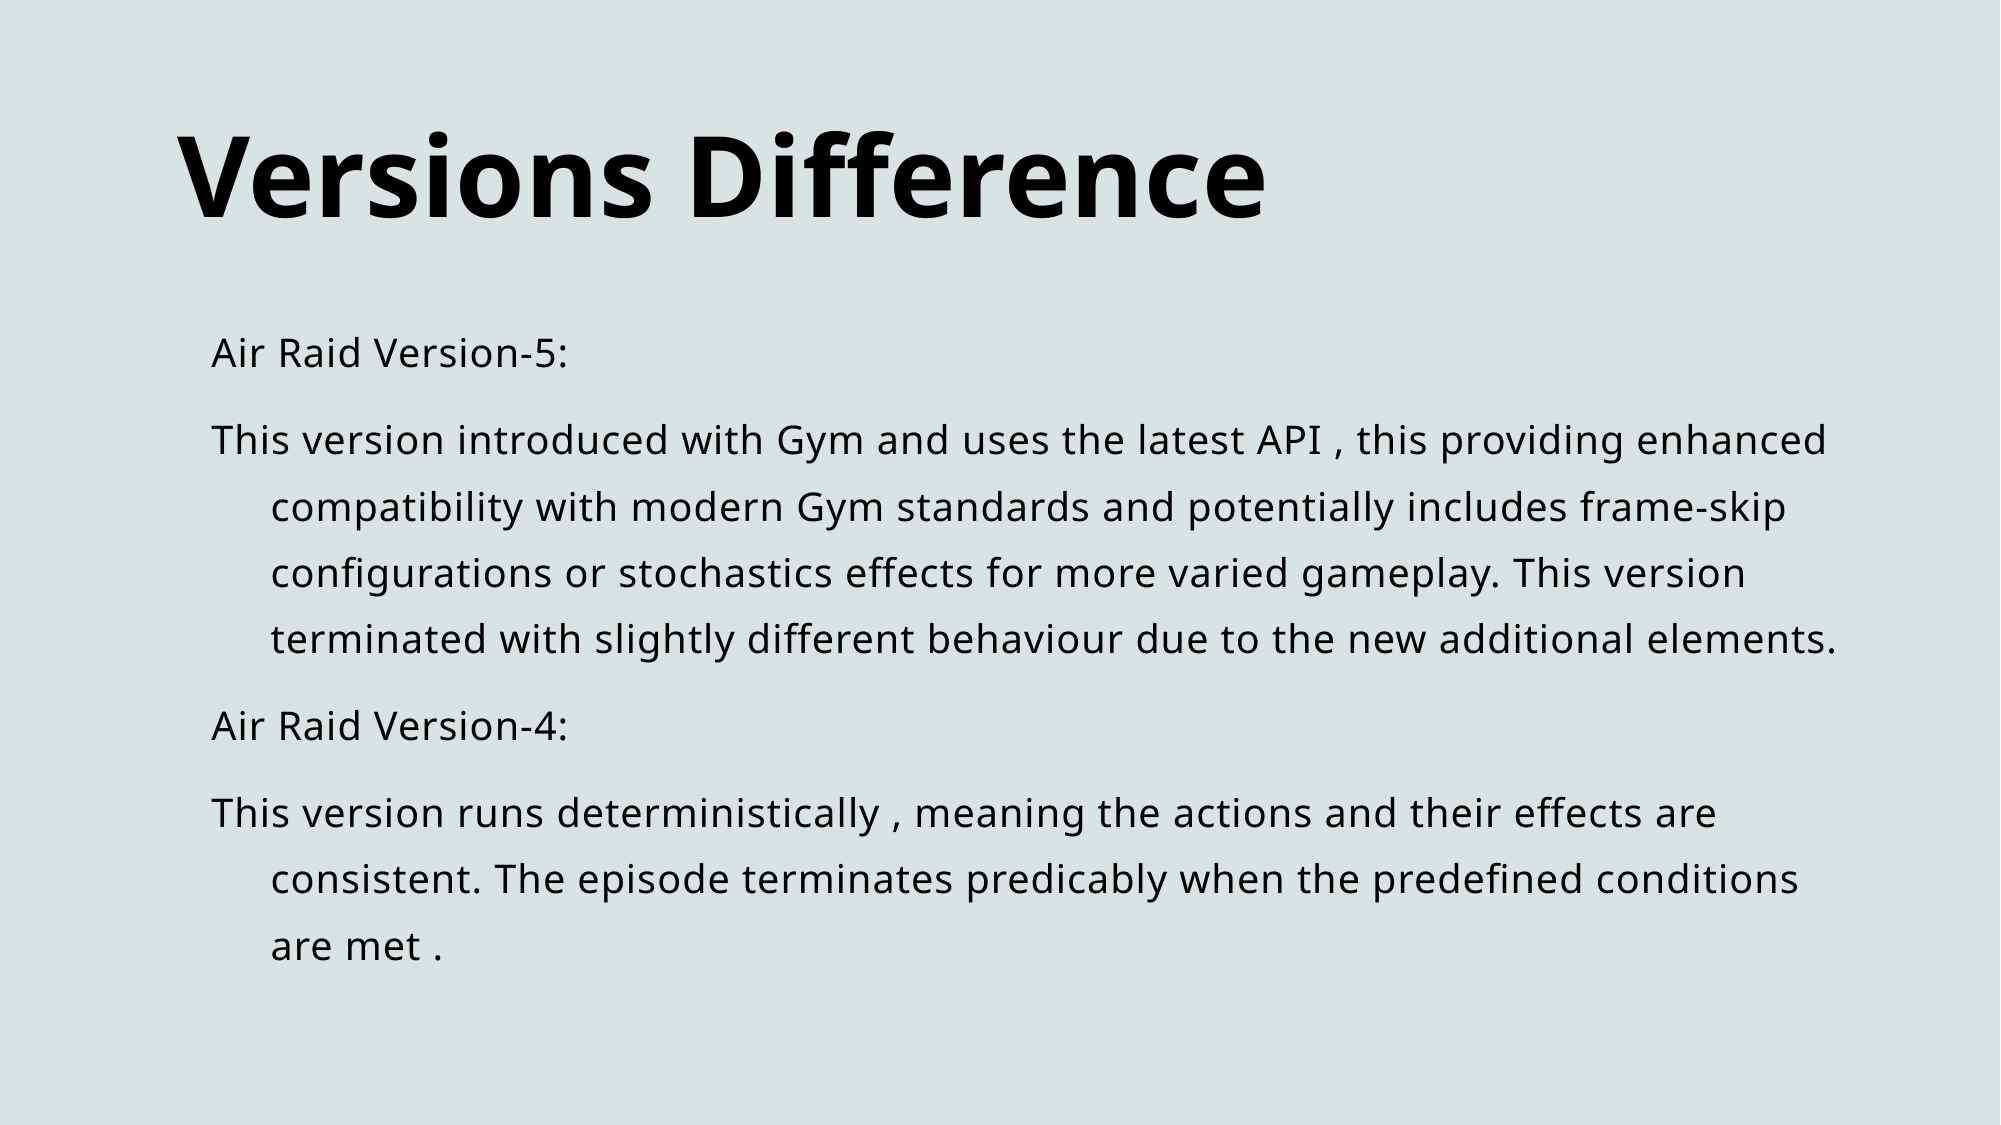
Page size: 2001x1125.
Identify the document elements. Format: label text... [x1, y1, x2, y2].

title Versions Difference [162, 64, 1838, 248]
list Air Raid Version-5: This version introduced with Gym and uses the latest API , this providing enhanced compatibility with modern Gym standards and potentially includes frame-skip configurations or stochastics effects for more varied gameplay. This version terminated with slightly different behaviour due to the new additional elements. Air Raid Version-4: This version runs deterministically , meaning the actions and their effects are consistent. The episode terminates predicably when the predefined conditions are met . [137, 301, 1863, 984]
